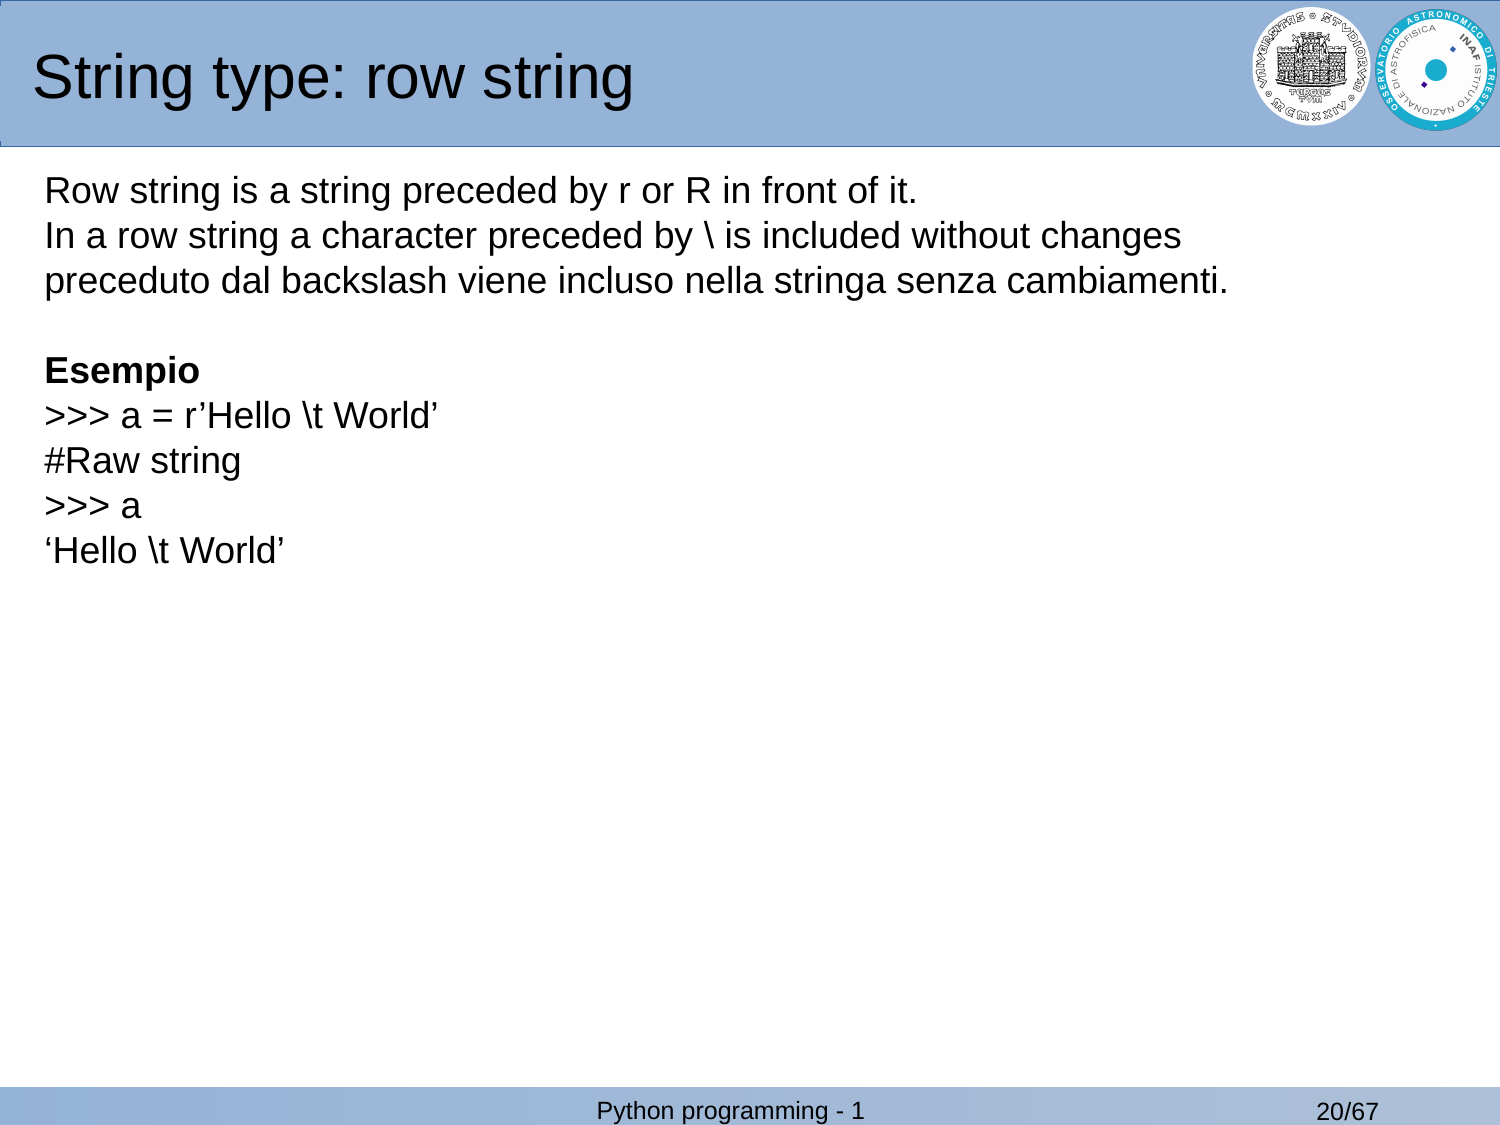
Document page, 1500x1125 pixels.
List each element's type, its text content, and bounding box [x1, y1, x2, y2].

picture [1253, 0, 1500, 156]
list Row string is a string preceded by r or R in front of it. In a row string a character preceded by \ is included without changes preceduto dal backslash viene incluso nella stringa senza cambiamenti. Esempio >>> a = r’Hello \t World’ #Raw string >>> a ‘Hello \t World’ [29, 158, 1500, 1071]
text_box String type: row string [0, 5, 1253, 141]
